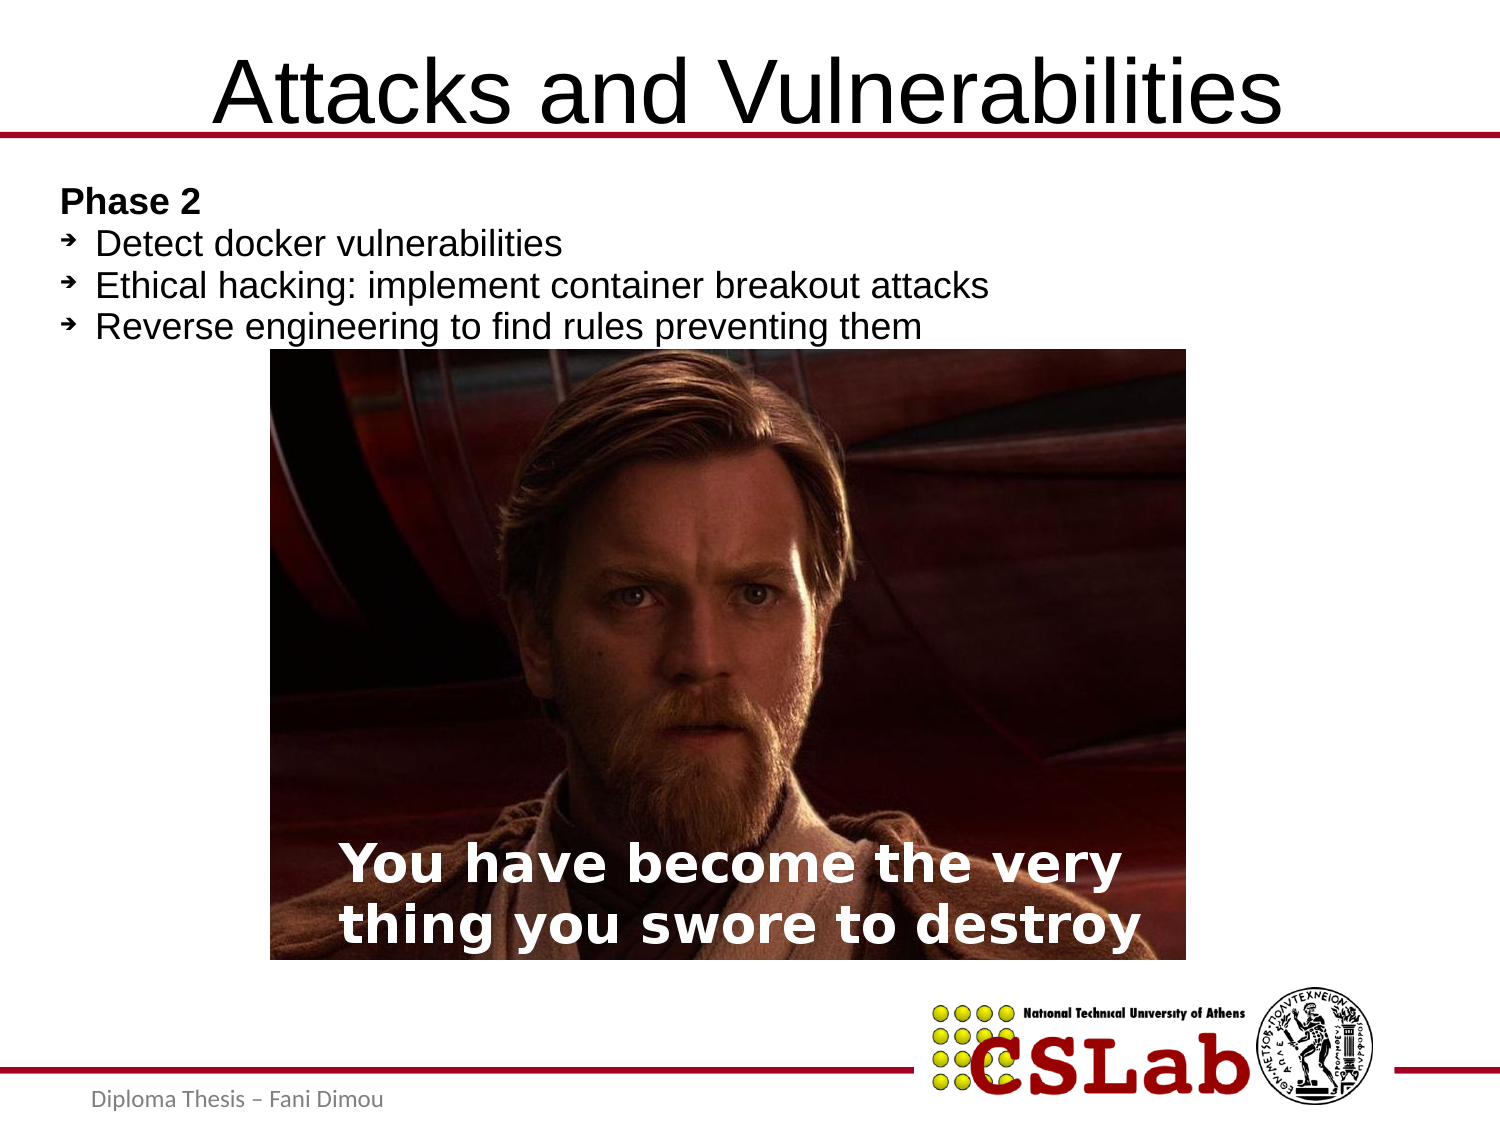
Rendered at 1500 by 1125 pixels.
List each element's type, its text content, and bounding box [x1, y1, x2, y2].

picture [270, 349, 1186, 960]
picture [925, 987, 1373, 1105]
text_box Attacks and Vulnerabilities [74, 0, 1425, 172]
text_box Phase 2 Detect docker vulnerabilities Ethical hacking: implement container breakout attacks Reverse engineering to find rules preventing them [45, 172, 1486, 338]
